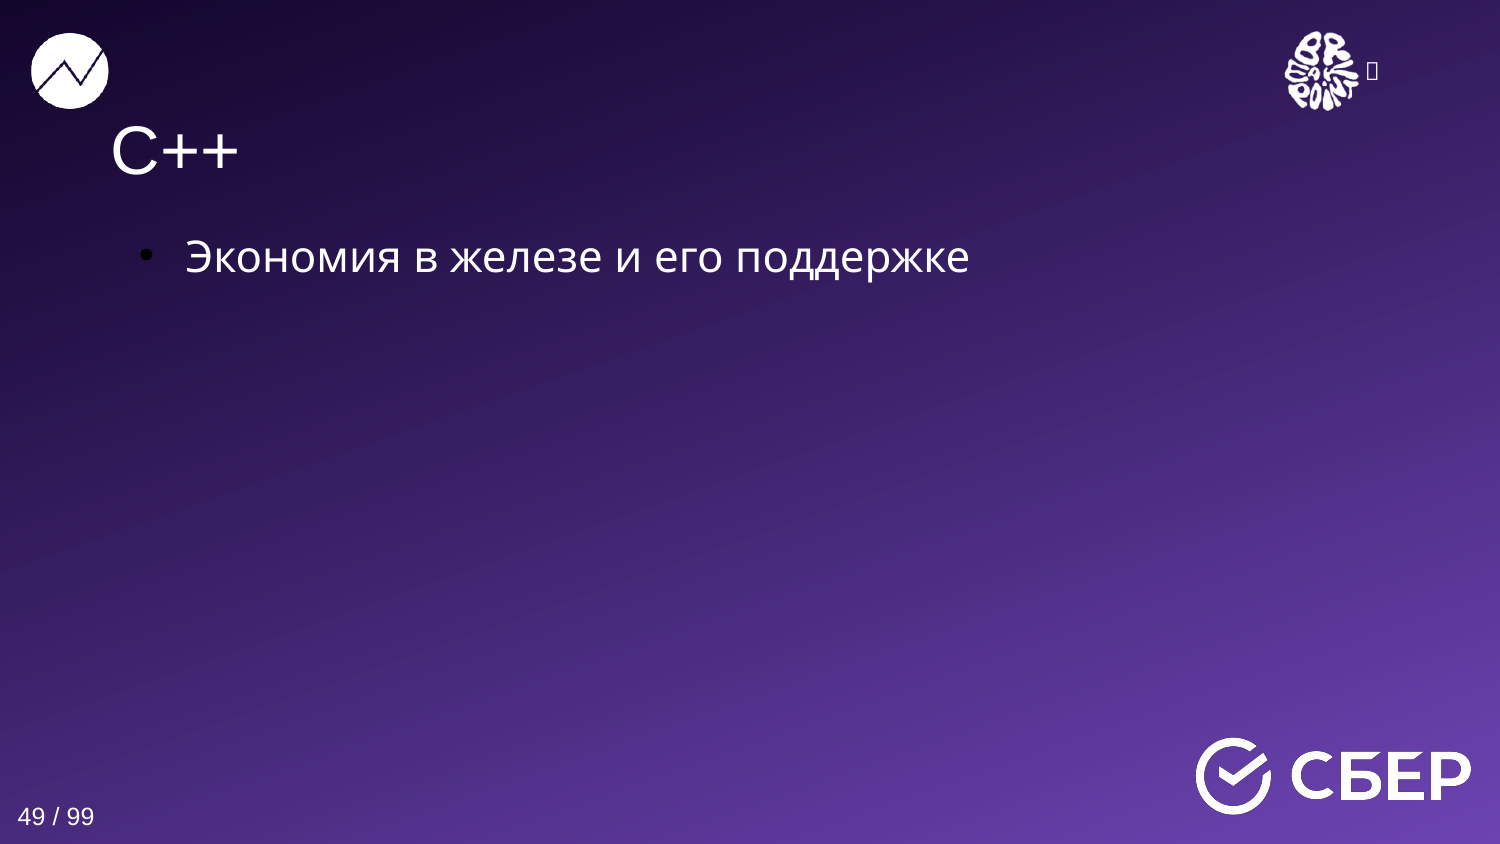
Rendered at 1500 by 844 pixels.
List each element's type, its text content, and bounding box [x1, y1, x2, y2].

text_box 🐙 [1364, 36, 1489, 107]
list Экономия в железе и его поддержке [103, 224, 1397, 760]
text_box <number> / 99 [2, 795, 632, 839]
picture [0, 0, 1500, 844]
title C++ [103, 100, 1397, 205]
